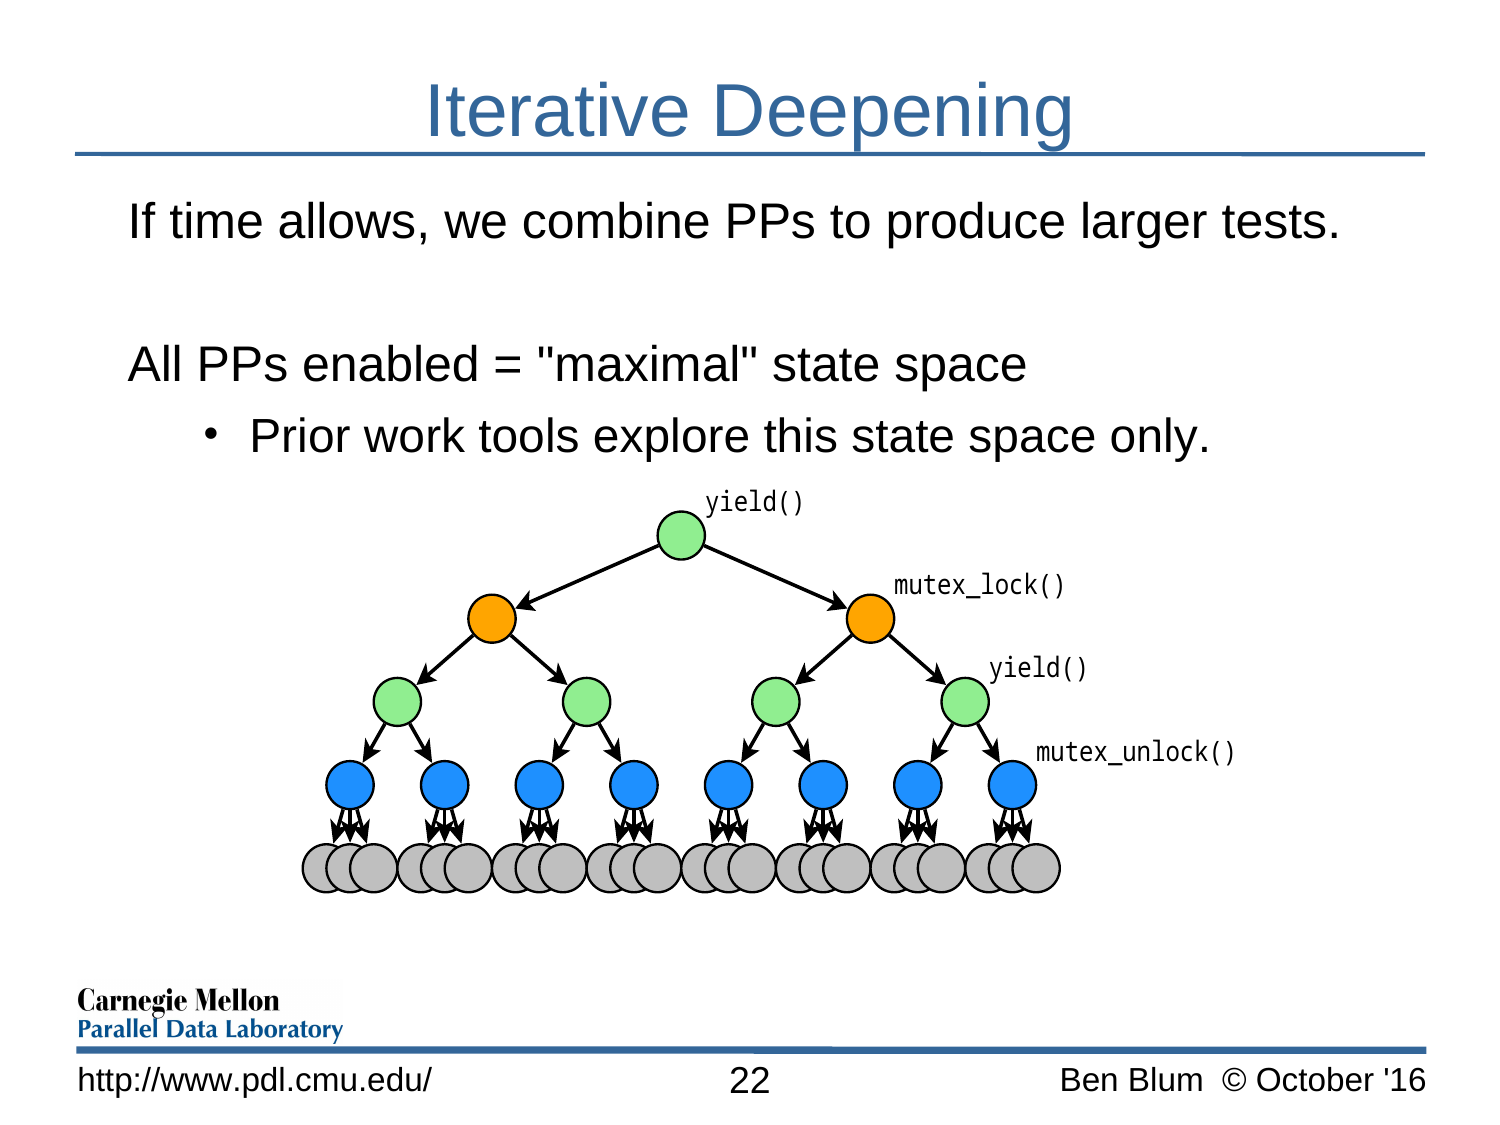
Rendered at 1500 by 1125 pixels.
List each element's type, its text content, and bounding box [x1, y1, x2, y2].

title Iterative Deepening [112, 49, 1388, 163]
picture [77, 979, 343, 1044]
list If time allows, we combine PPs to produce larger tests. All PPs enabled = "maximal" state space Prior work tools explore this state space only. [112, 181, 1426, 938]
